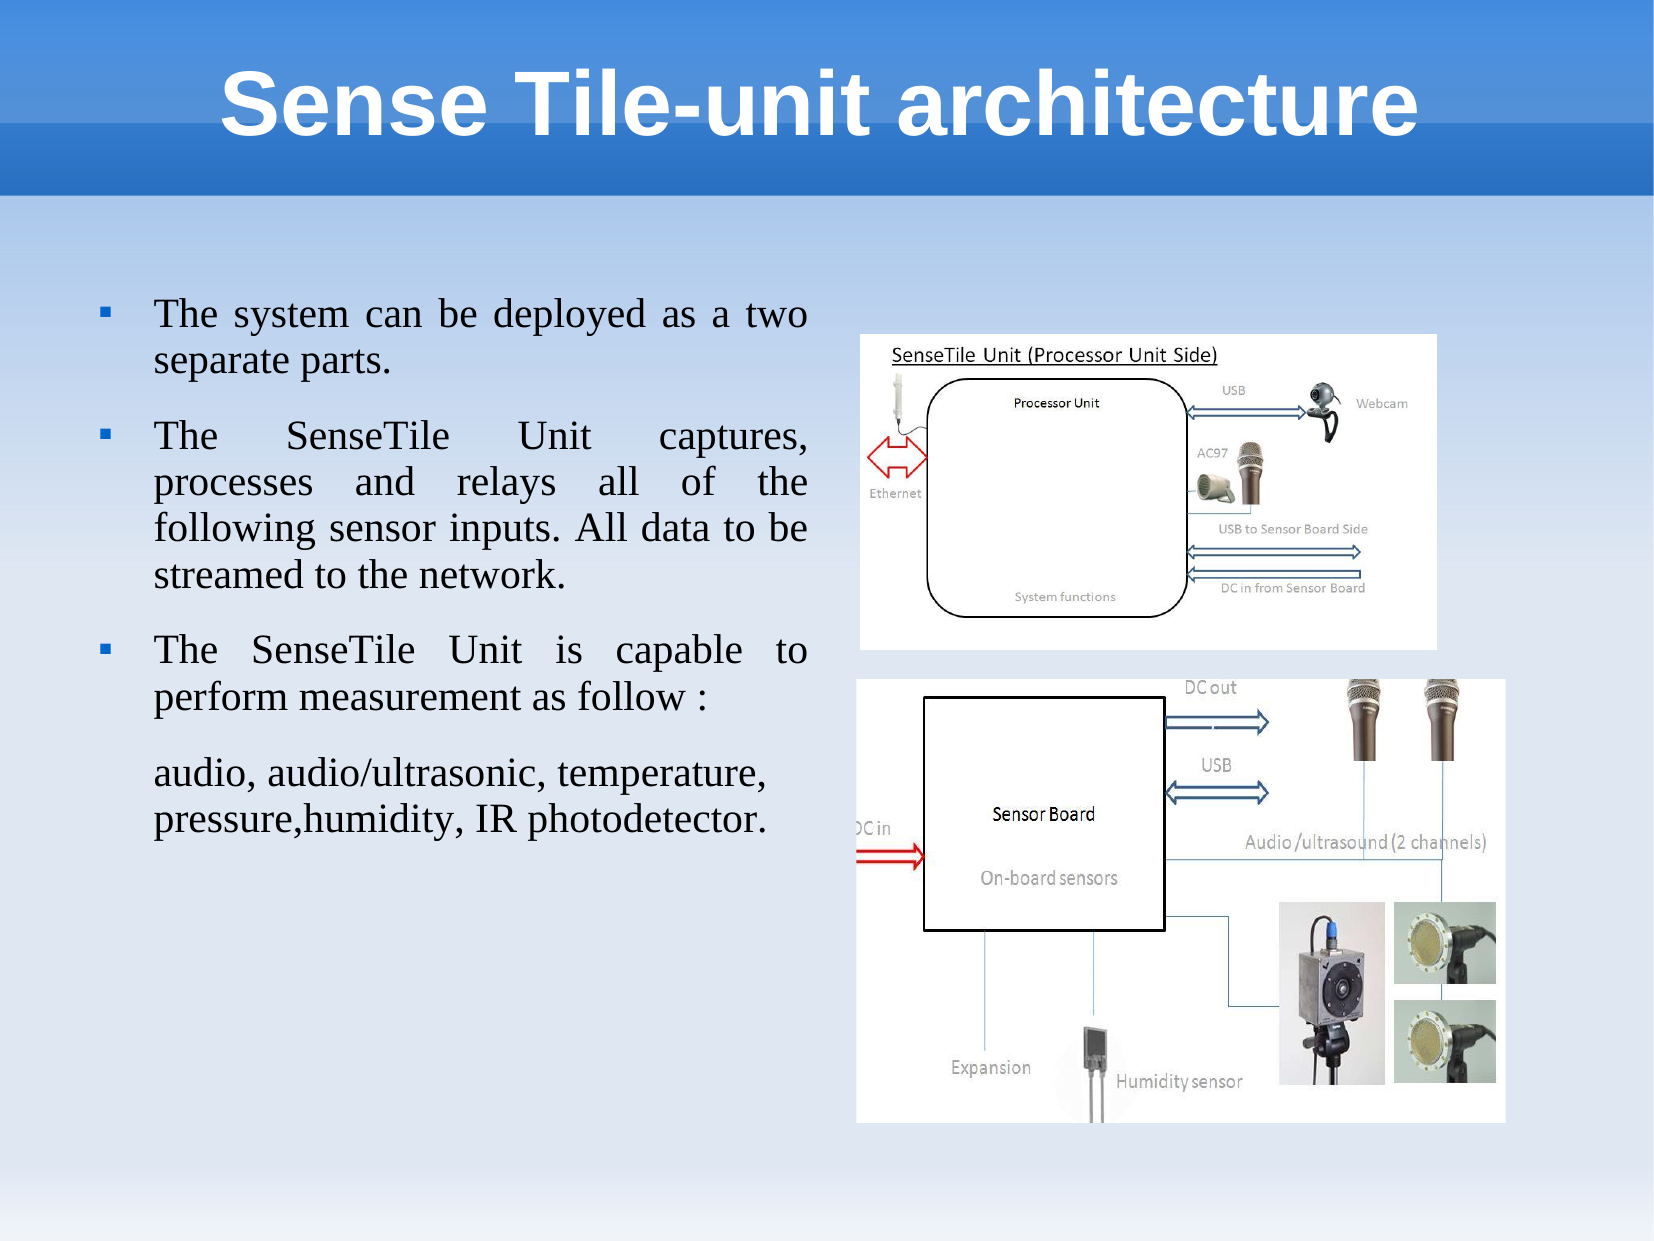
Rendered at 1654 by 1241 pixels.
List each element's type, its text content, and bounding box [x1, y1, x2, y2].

chart [826, 259, 1506, 650]
picture [0, 0, 1654, 1241]
list The system can be deployed as a two separate parts. The SenseTile Unit captures, processes and relays all of the following sensor inputs. All data to be streamed to the network. The SenseTile Unit is capable to perform measurement as follow : audio, audio/ultrasonic, temperature, pressure,humidity, IR photodetector. [82, 290, 809, 1109]
title Sense Tile-unit architecture [76, 0, 1565, 208]
chart [856, 679, 1506, 1123]
